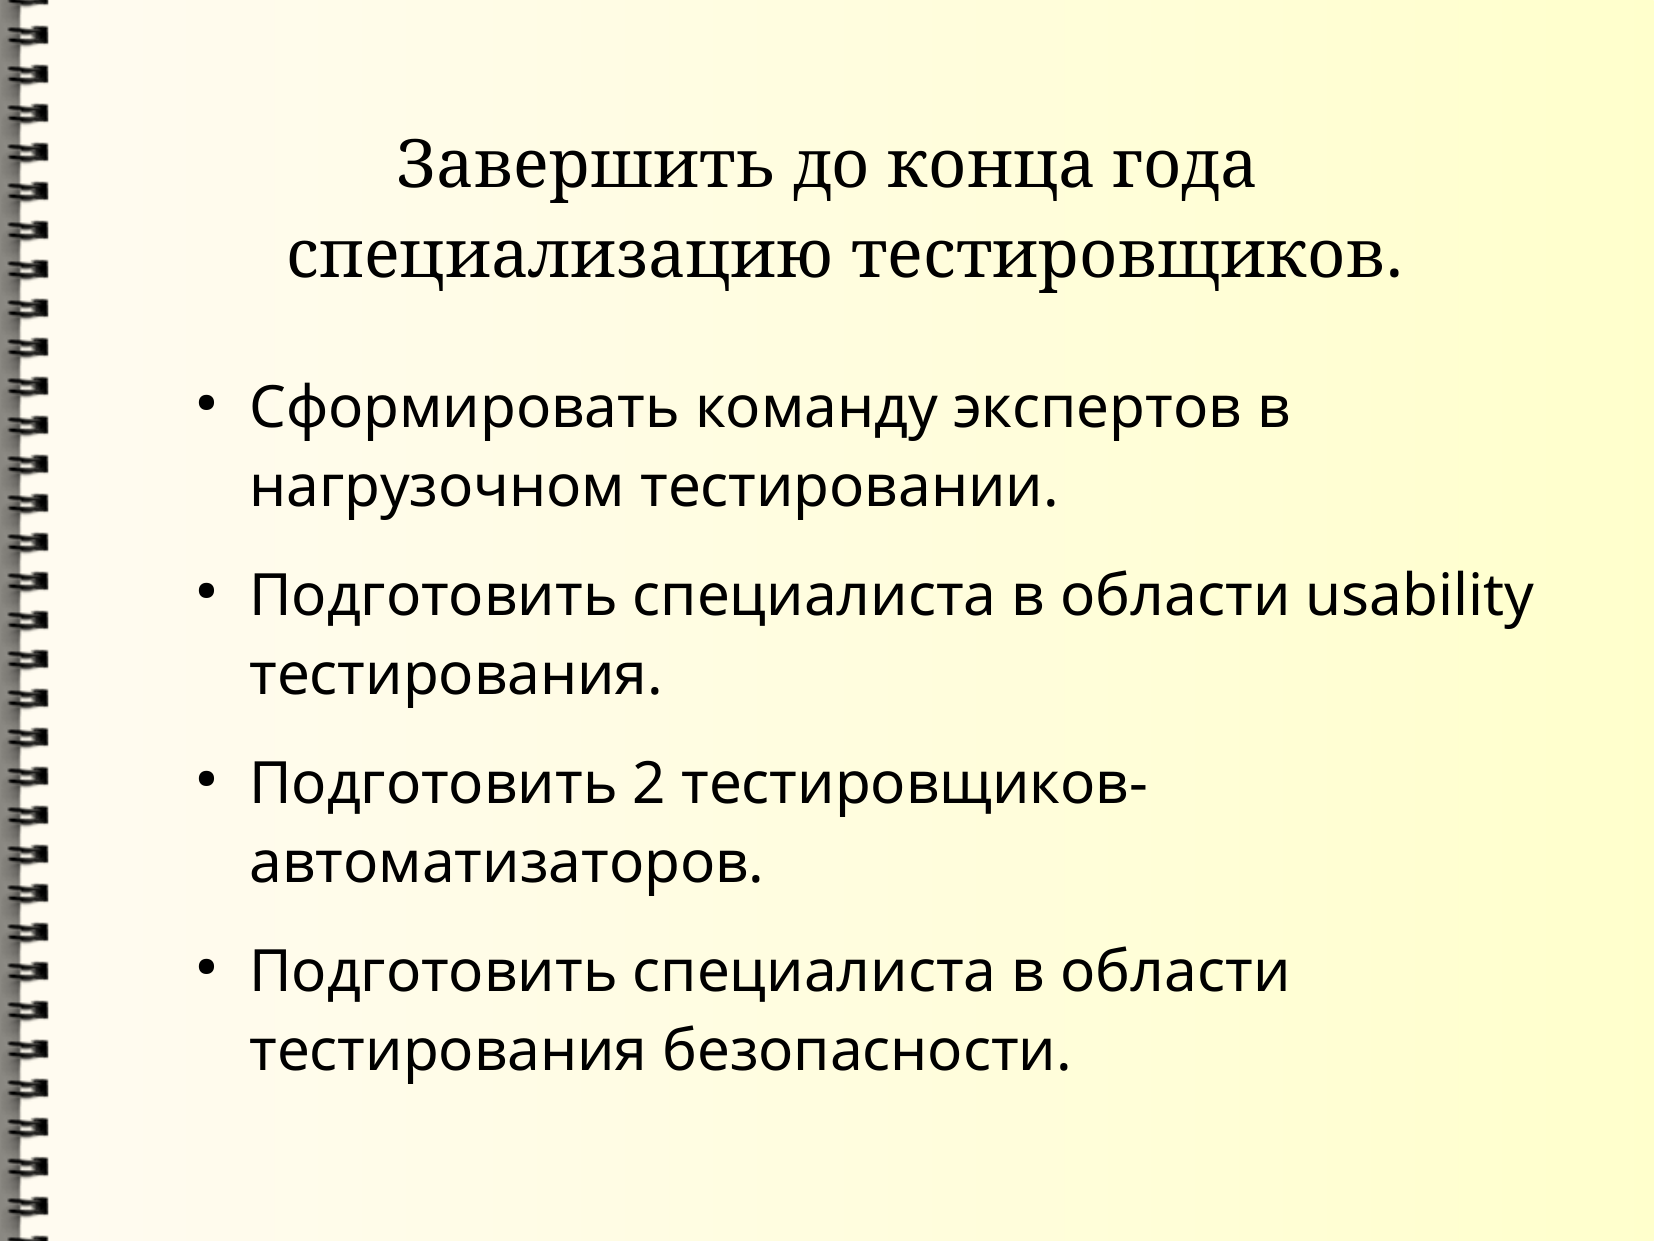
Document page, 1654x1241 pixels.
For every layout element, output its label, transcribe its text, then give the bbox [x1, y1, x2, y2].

picture [0, 0, 1654, 1241]
title Завершить до конца года специализацию тестировщиков. [121, 102, 1534, 311]
list Сформировать команду экспертов в нагрузочном тестировании. Подготовить специалиста в области usability тестирования. Подготовить 2 тестировщиков-автоматизаторов. Подготовить специалиста в области тестирования безопасности. [178, 364, 1570, 1147]
